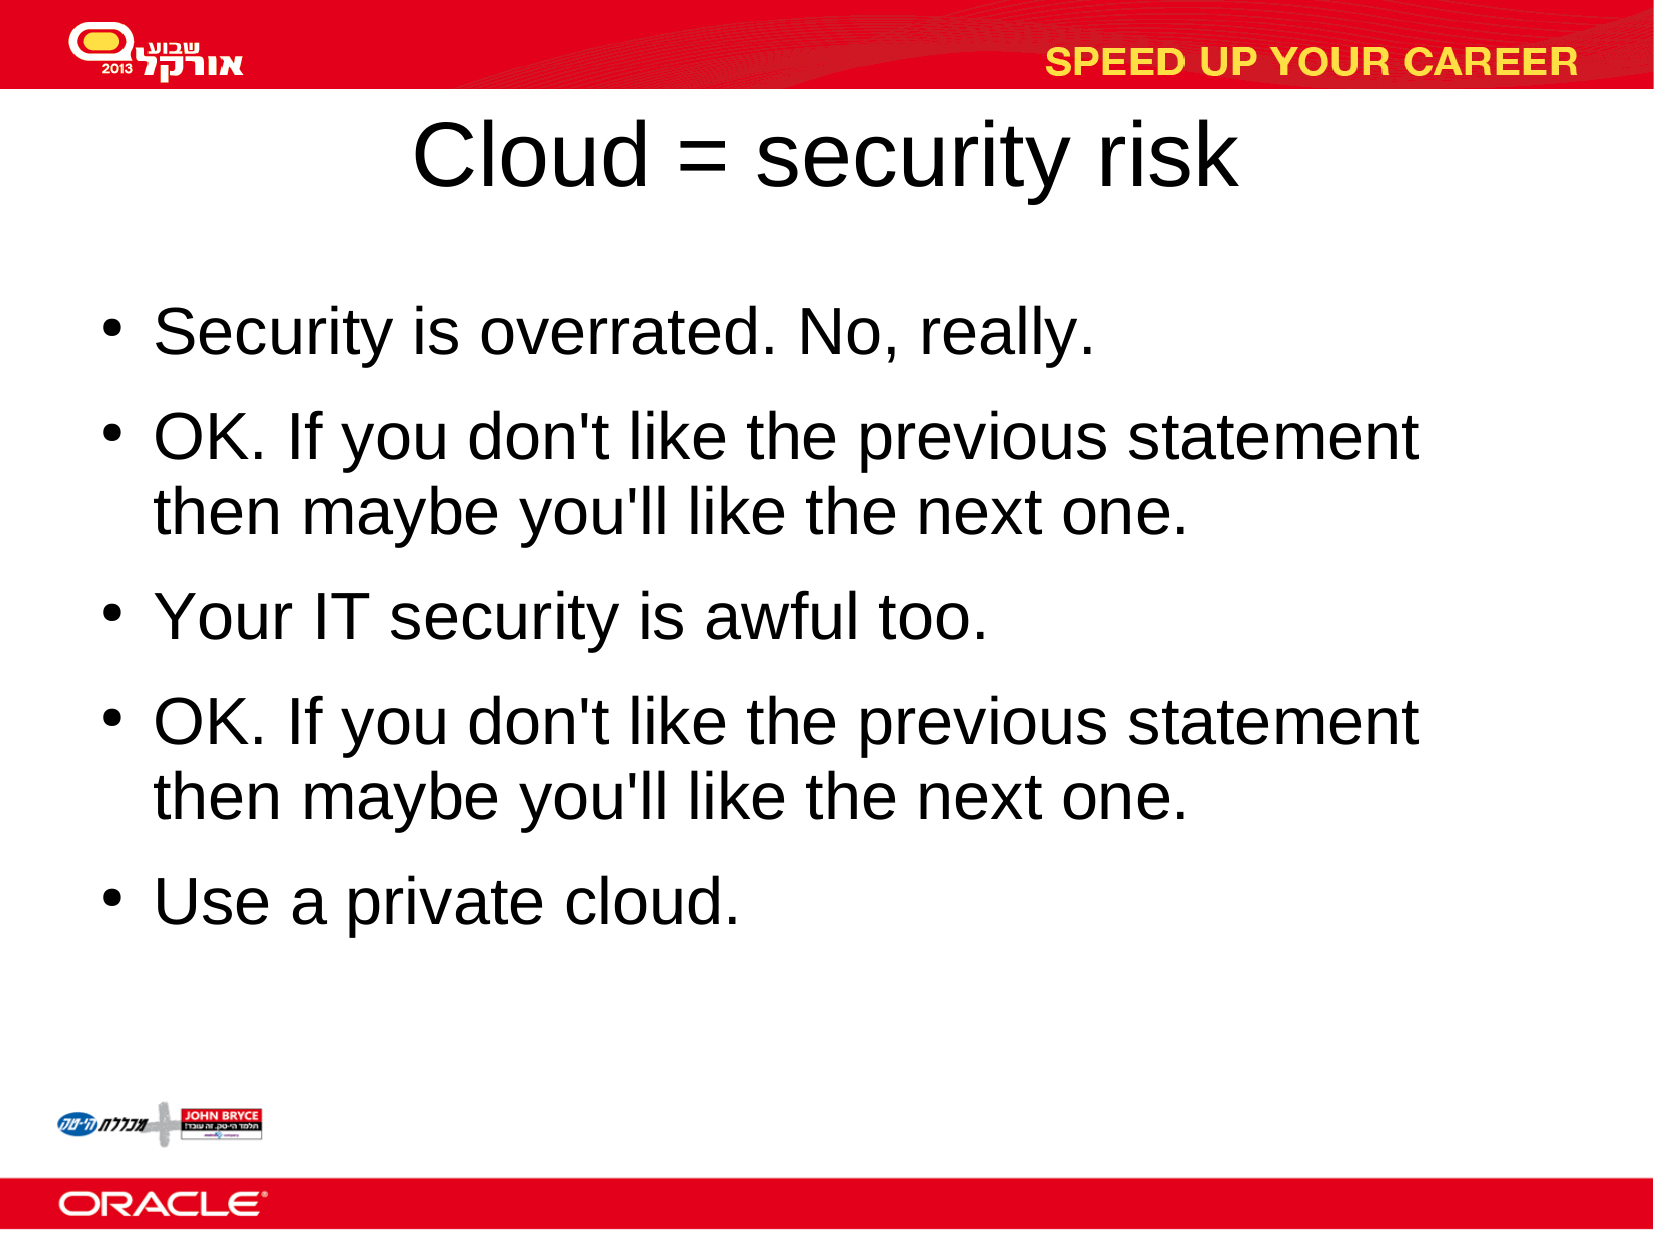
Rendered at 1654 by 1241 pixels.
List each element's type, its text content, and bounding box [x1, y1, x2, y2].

title Cloud = security risk [82, 49, 1571, 257]
picture [0, 1087, 1653, 1240]
picture [0, 0, 1654, 89]
list Security is overrated. No, really. OK. If you don't like the previous statement then maybe you'll like the next one. Your IT security is awful too. OK. If you don't like the previous statement then maybe you'll like the next one. Use a private cloud. [82, 290, 1538, 1010]
